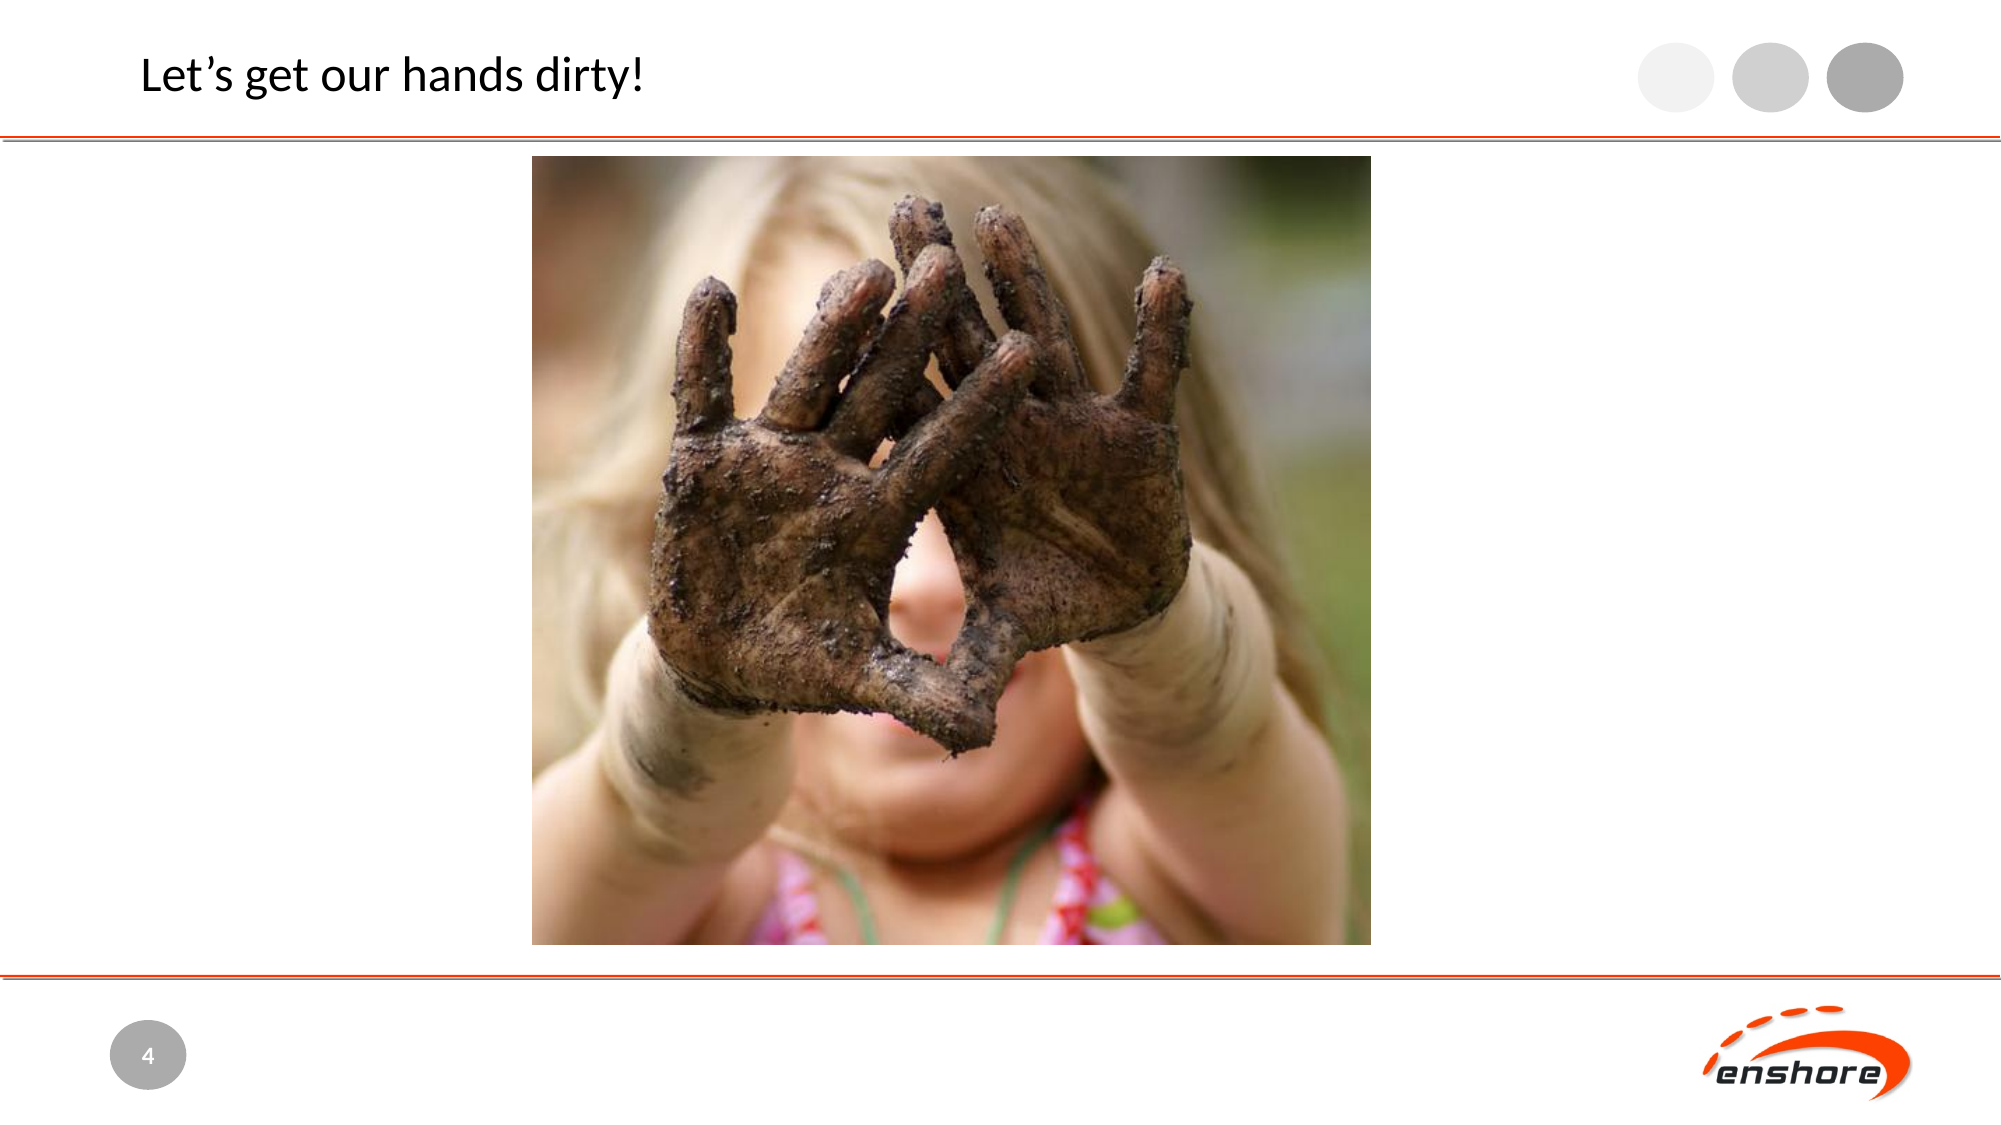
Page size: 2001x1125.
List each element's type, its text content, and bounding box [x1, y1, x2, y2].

picture [1699, 1003, 1913, 1104]
picture [532, 156, 1371, 945]
slide_number 4 [108, 1013, 170, 1097]
list Let’s get our hands dirty! [125, 40, 1561, 129]
